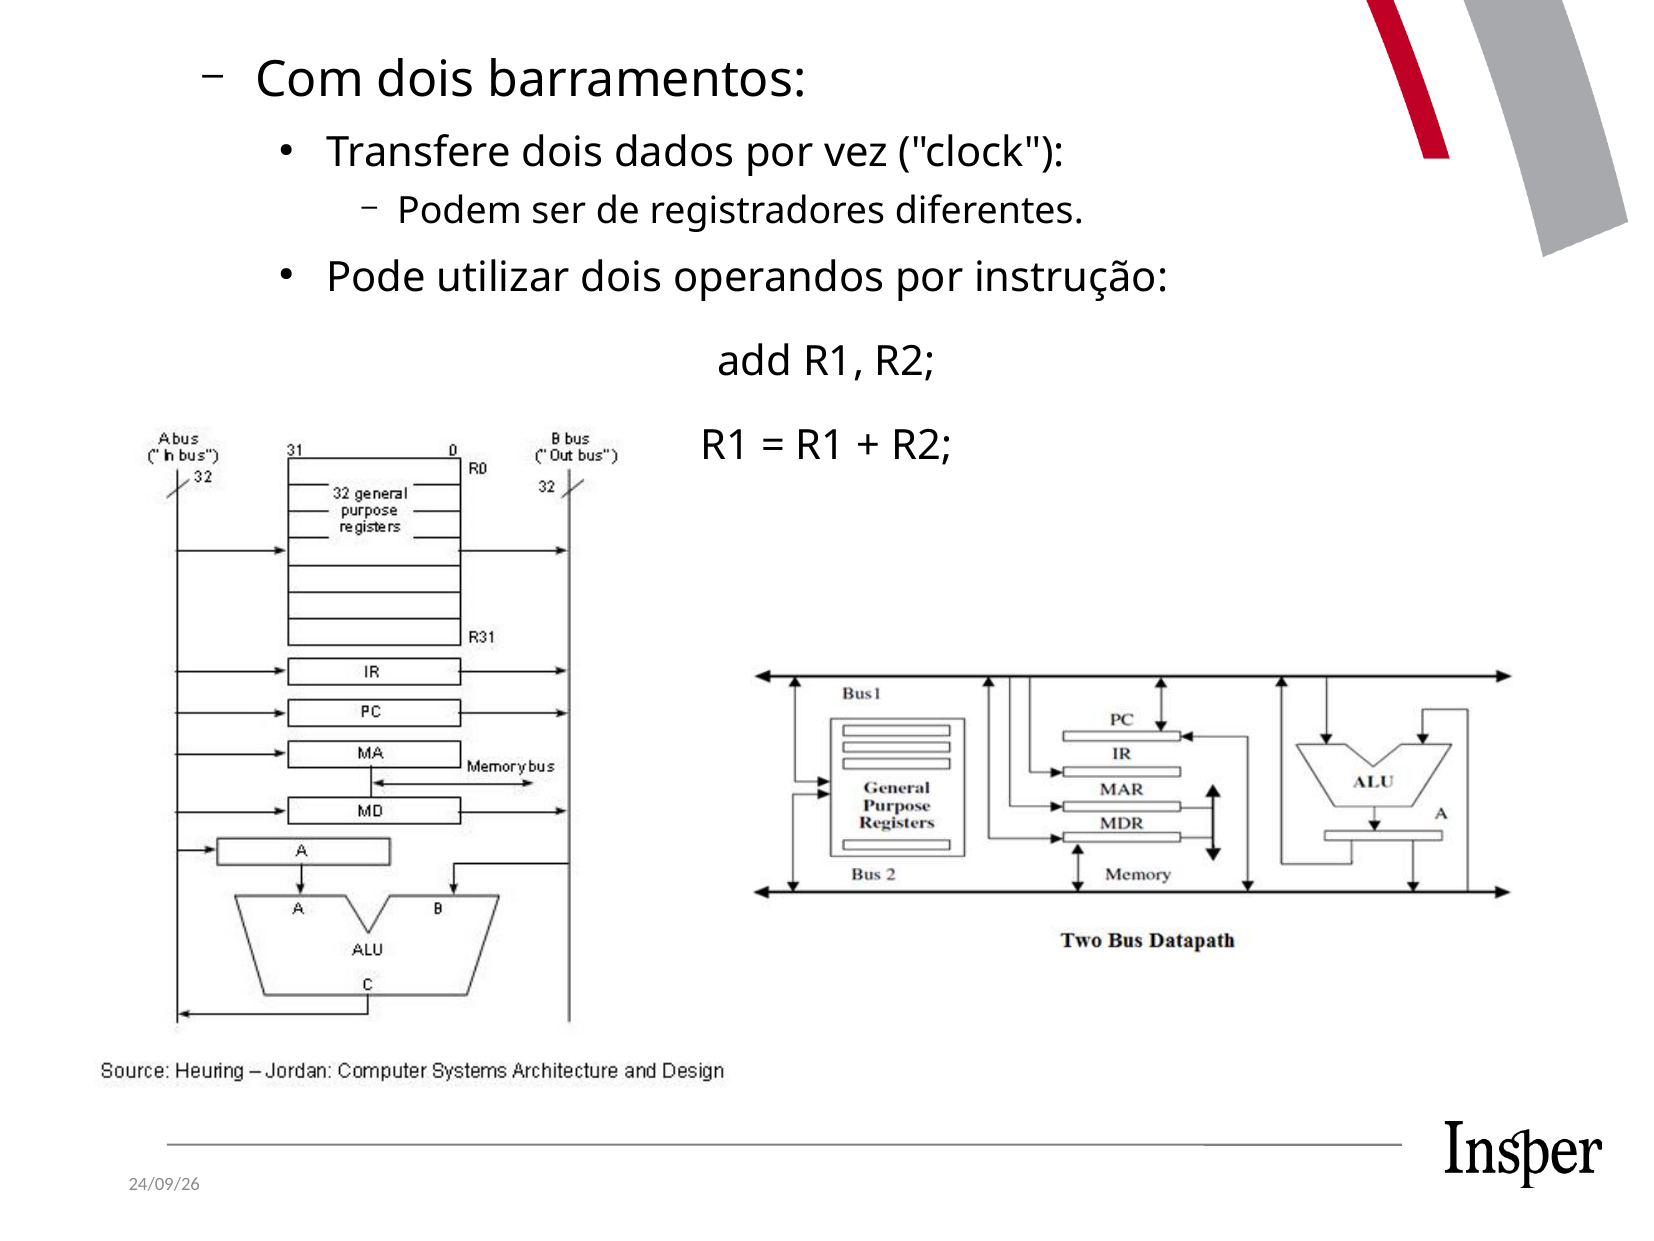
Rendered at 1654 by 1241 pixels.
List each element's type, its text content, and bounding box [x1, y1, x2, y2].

picture [94, 413, 113, 1093]
list Com dois barramentos: Transfere dois dados por vez ("clock"): Podem ser de registradores diferentes. Pode utilizar dois operandos por instrução: add R1, R2; R1 = R1 + R2; [113, 53, 1540, 1134]
picture [731, 646, 1544, 970]
